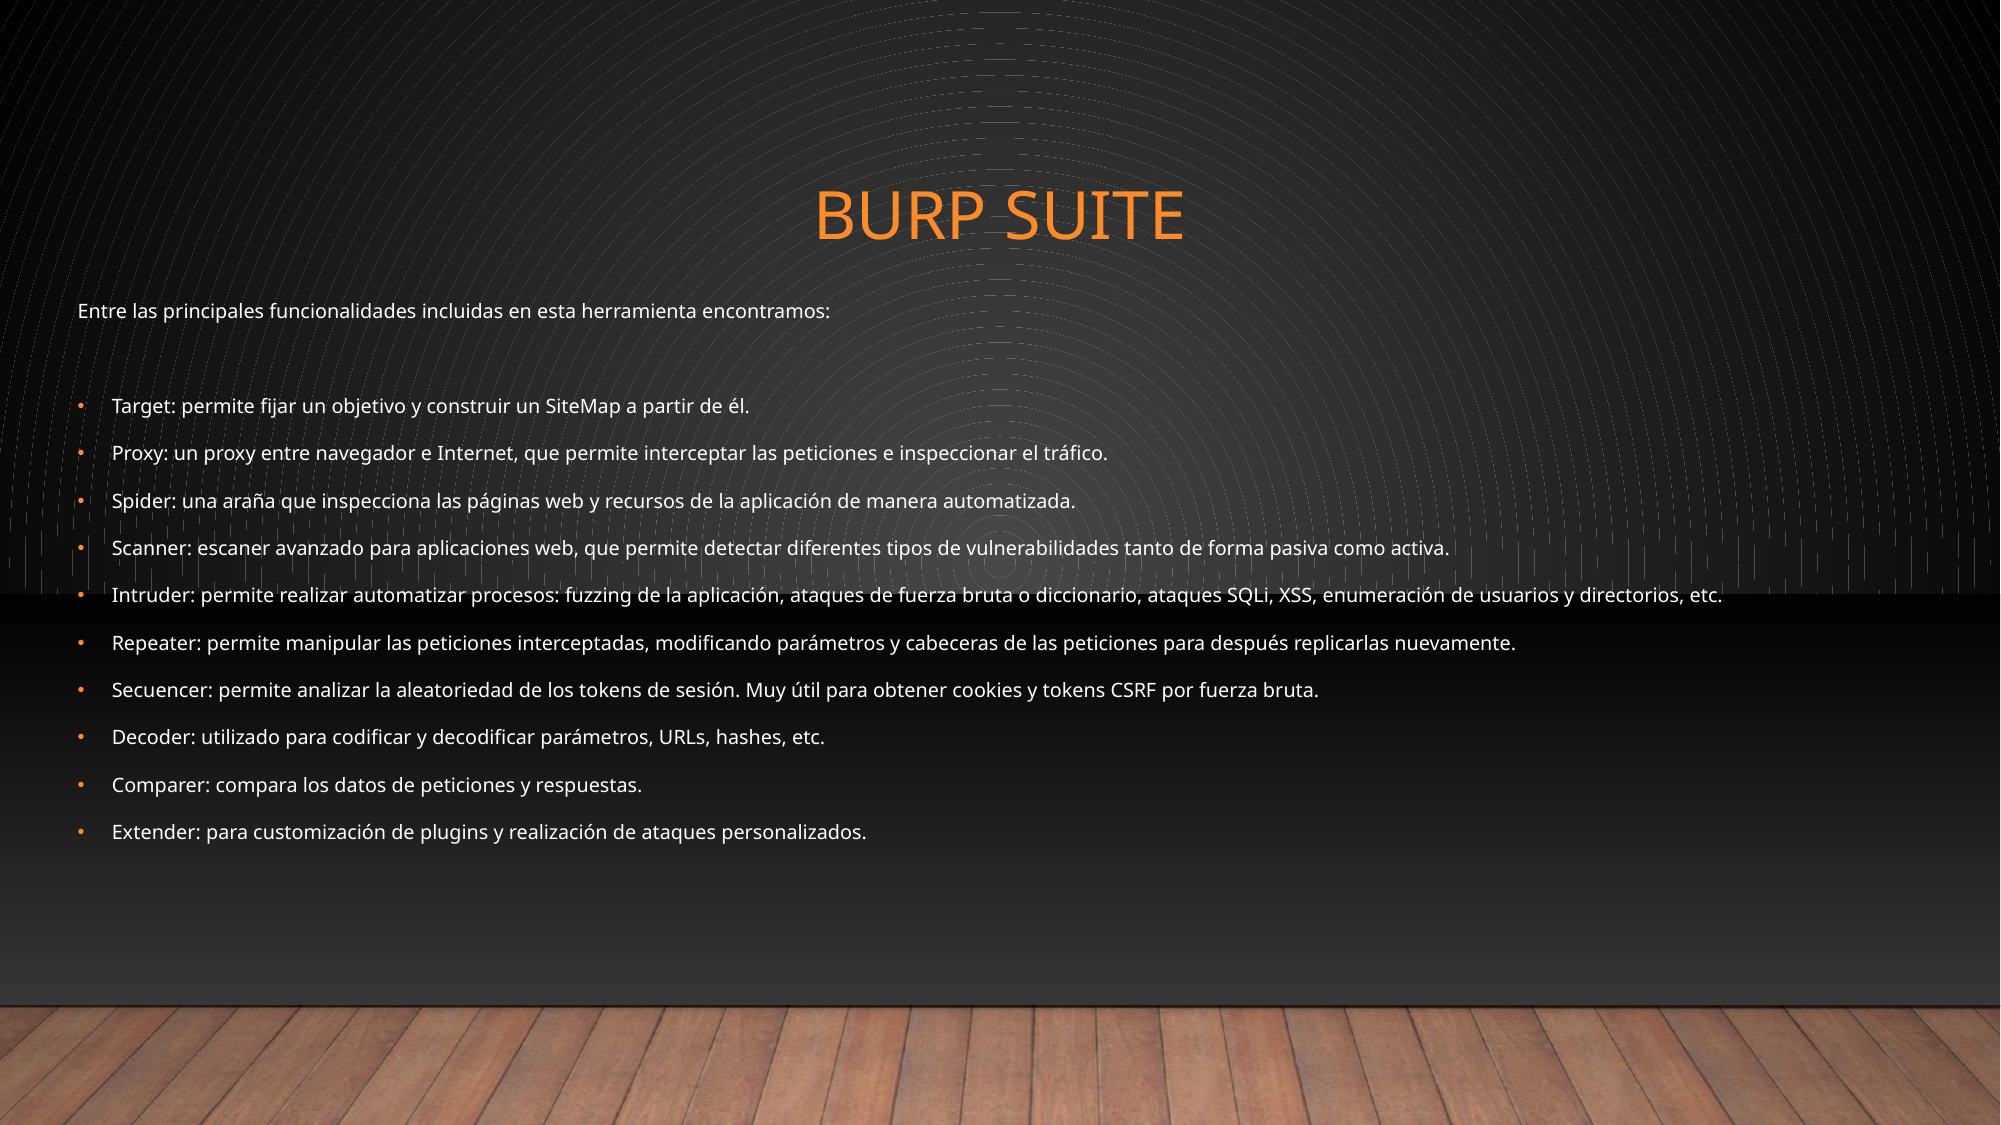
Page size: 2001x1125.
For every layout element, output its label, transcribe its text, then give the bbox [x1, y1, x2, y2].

title Burp Suite [238, 131, 1763, 287]
list Entre las principales funcionalidades incluidas en esta herramienta encontramos: Target: permite fijar un objetivo y construir un SiteMap a partir de él. Proxy: un proxy entre navegador e Internet, que permite interceptar las peticiones e inspeccionar el tráfico. Spider: una araña que inspecciona las páginas web y recursos de la aplicación de manera automatizada. Scanner: escaner avanzado para aplicaciones web, que permite detectar diferentes tipos de vulnerabilidades tanto de forma pasiva como activa. Intruder: permite realizar automatizar procesos: fuzzing de la aplicación, ataques de fuerza bruta o diccionario, ataques SQLi, XSS, enumeración de usuarios y directorios, etc. Repeater: permite manipular las peticiones interceptadas, modificando parámetros y cabeceras de las peticiones para después replicarlas nuevamente. Secuencer: permite analizar la aleatoriedad de los tokens de sesión. Muy útil para obtener cookies y tokens CSRF por fuerza bruta. Decoder: utilizado para codificar y decodificar parámetros, URLs, hashes, etc. Comparer: compara los datos de peticiones y respuestas. Extender: para customización de plugins y realización de ataques personalizados. [62, 287, 1940, 854]
